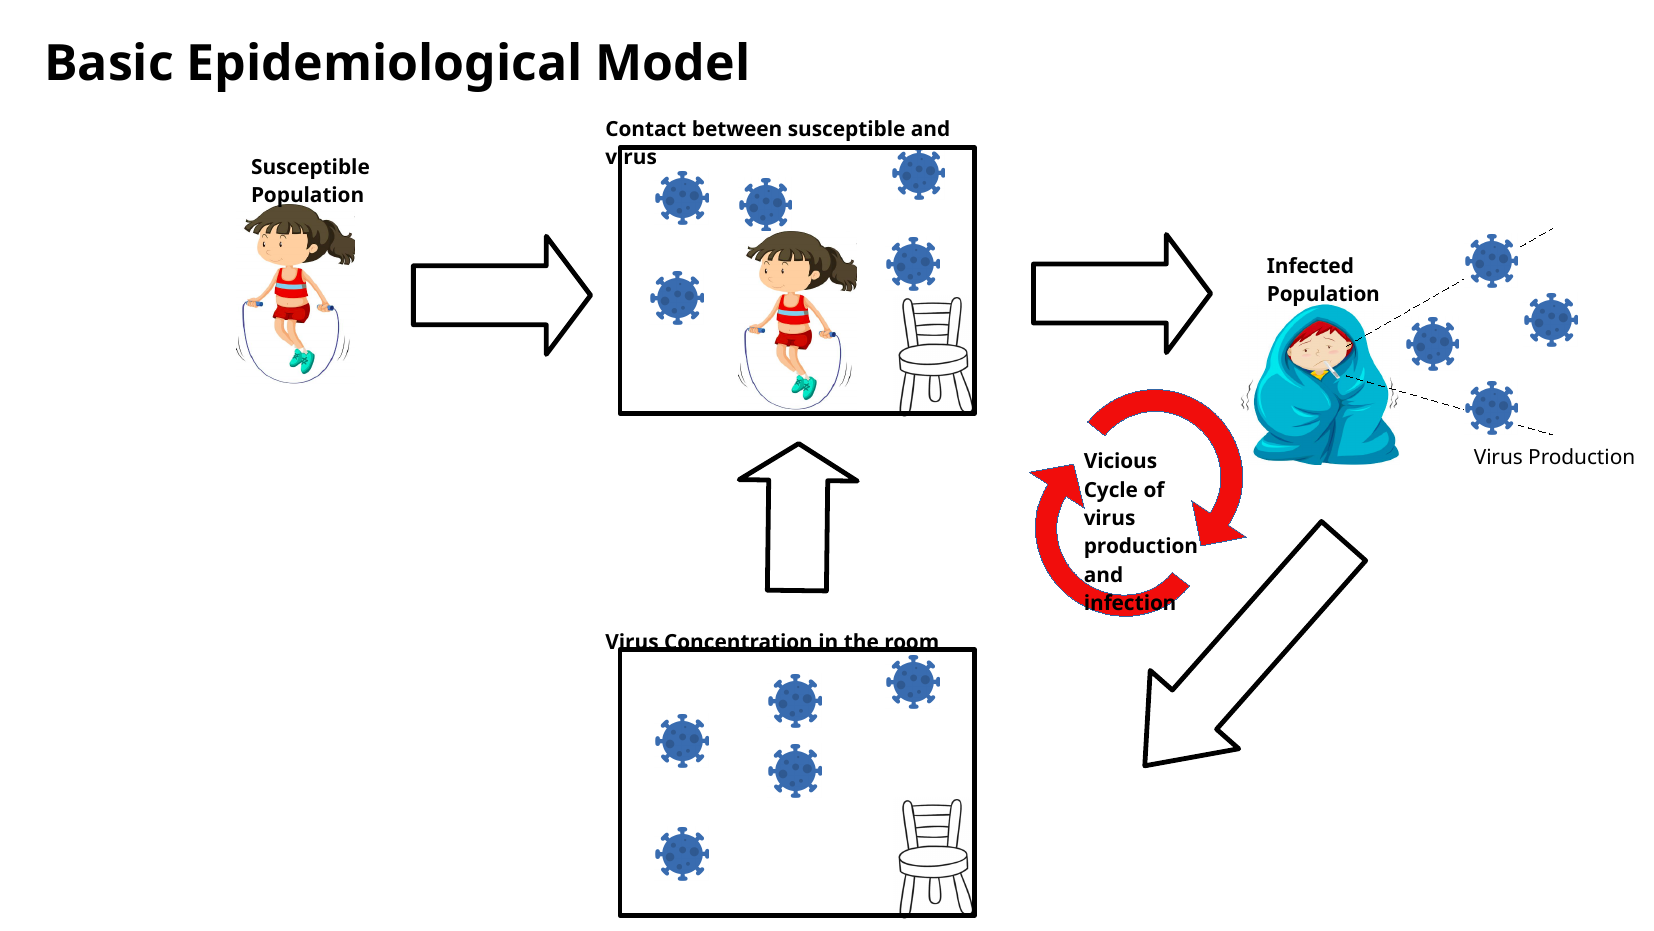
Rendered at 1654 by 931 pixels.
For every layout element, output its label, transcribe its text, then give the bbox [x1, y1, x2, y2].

picture [893, 797, 972, 913]
text_box Virus Production [1458, 434, 1642, 473]
text_box Infected Population [1252, 243, 1379, 305]
picture [1523, 292, 1578, 347]
picture [1405, 316, 1459, 371]
text_box Virus Concentration in the room [590, 620, 1004, 677]
text_box Vicious Cycle of virus production and infection [1068, 439, 1217, 591]
picture [767, 743, 822, 798]
picture [738, 177, 857, 411]
text_box [1087, 389, 1247, 543]
picture [1464, 233, 1518, 288]
picture [891, 163, 945, 200]
picture [654, 713, 709, 768]
picture [893, 295, 972, 411]
text_box [1029, 465, 1185, 617]
text_box Contact between susceptible and virus [590, 106, 1004, 163]
picture [767, 677, 822, 728]
text_box Basic Epidemiological Model [29, 19, 1504, 89]
picture [1240, 304, 1400, 465]
picture [1464, 380, 1518, 434]
picture [236, 205, 355, 384]
picture [654, 170, 709, 225]
picture [885, 677, 940, 709]
picture [885, 236, 940, 291]
picture [654, 826, 709, 881]
picture [649, 270, 704, 325]
text_box Susceptible Population [236, 144, 382, 205]
